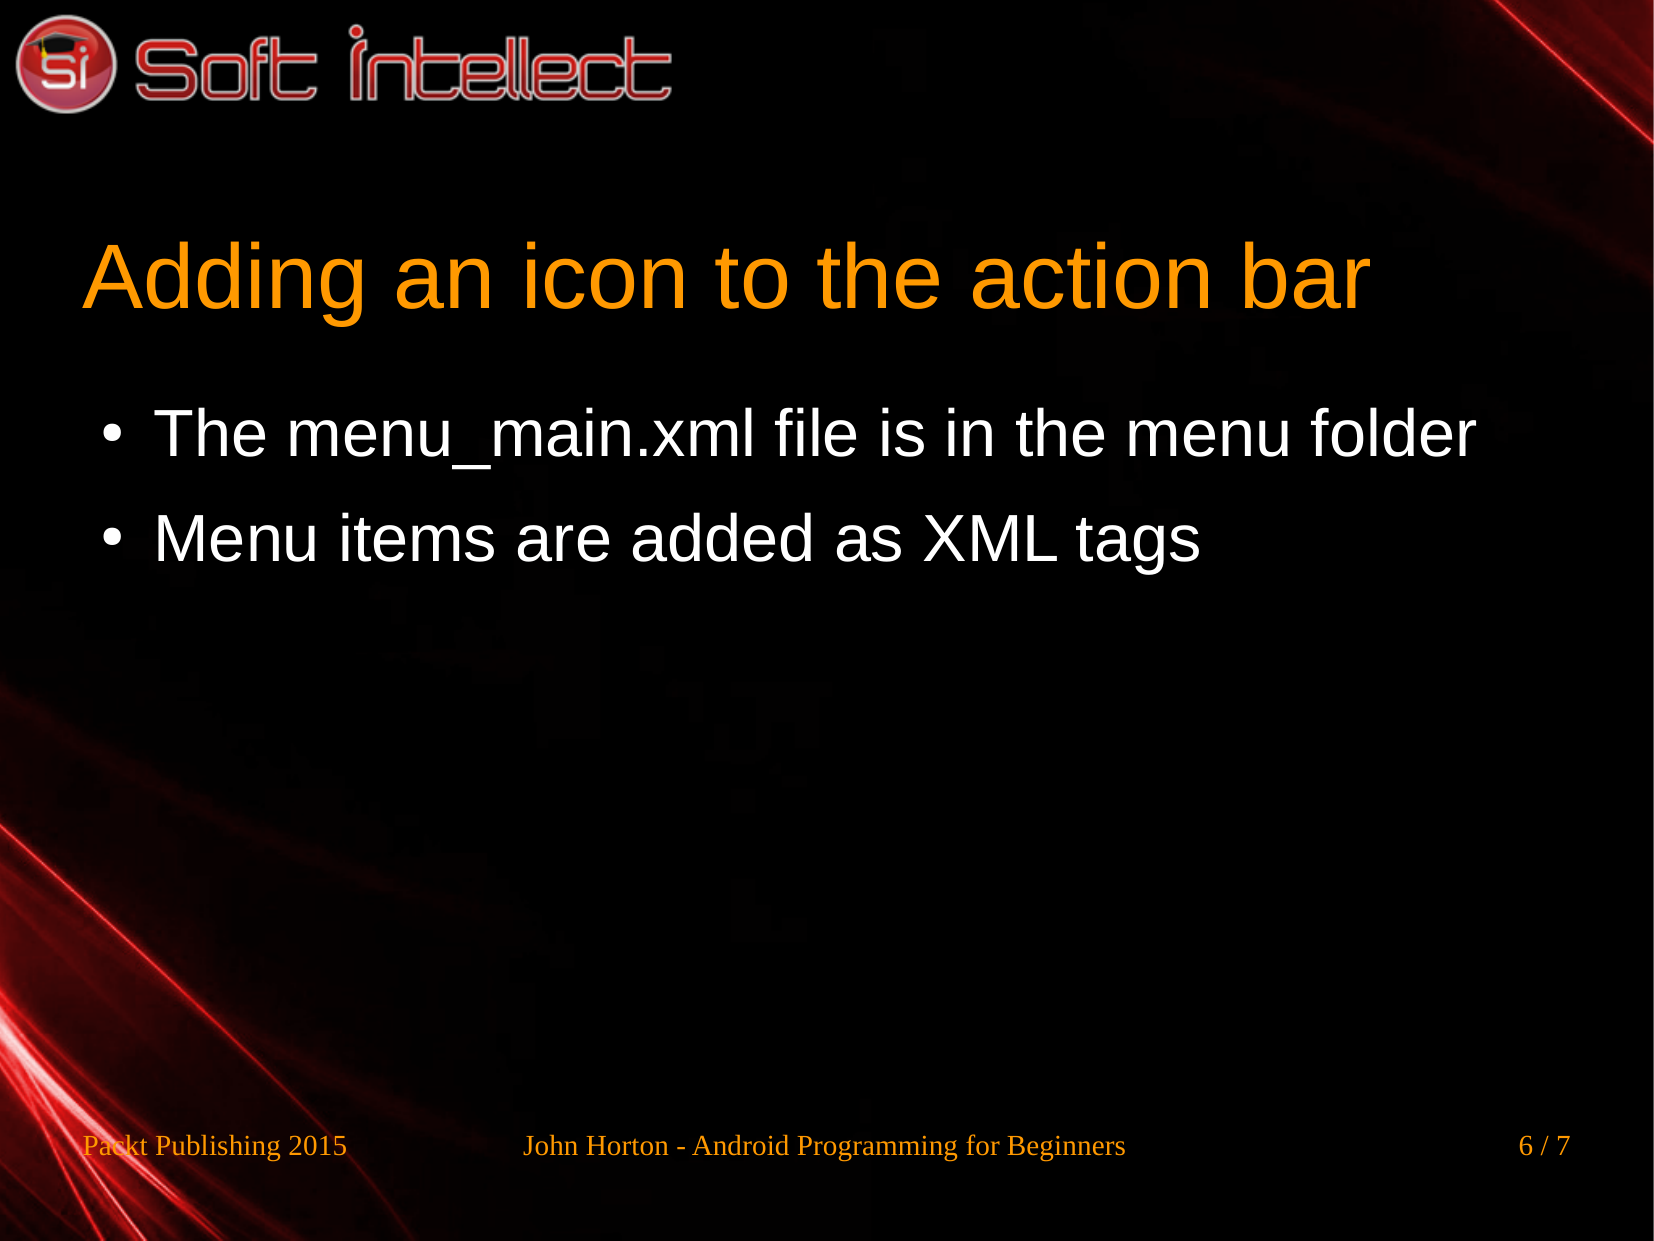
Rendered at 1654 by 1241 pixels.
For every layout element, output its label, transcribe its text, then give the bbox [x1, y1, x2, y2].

picture [0, 0, 1654, 1241]
title Adding an icon to the action bar [82, 173, 1571, 381]
list The menu_main.xml file is in the menu folder Menu items are added as XML tags [82, 396, 1571, 1116]
